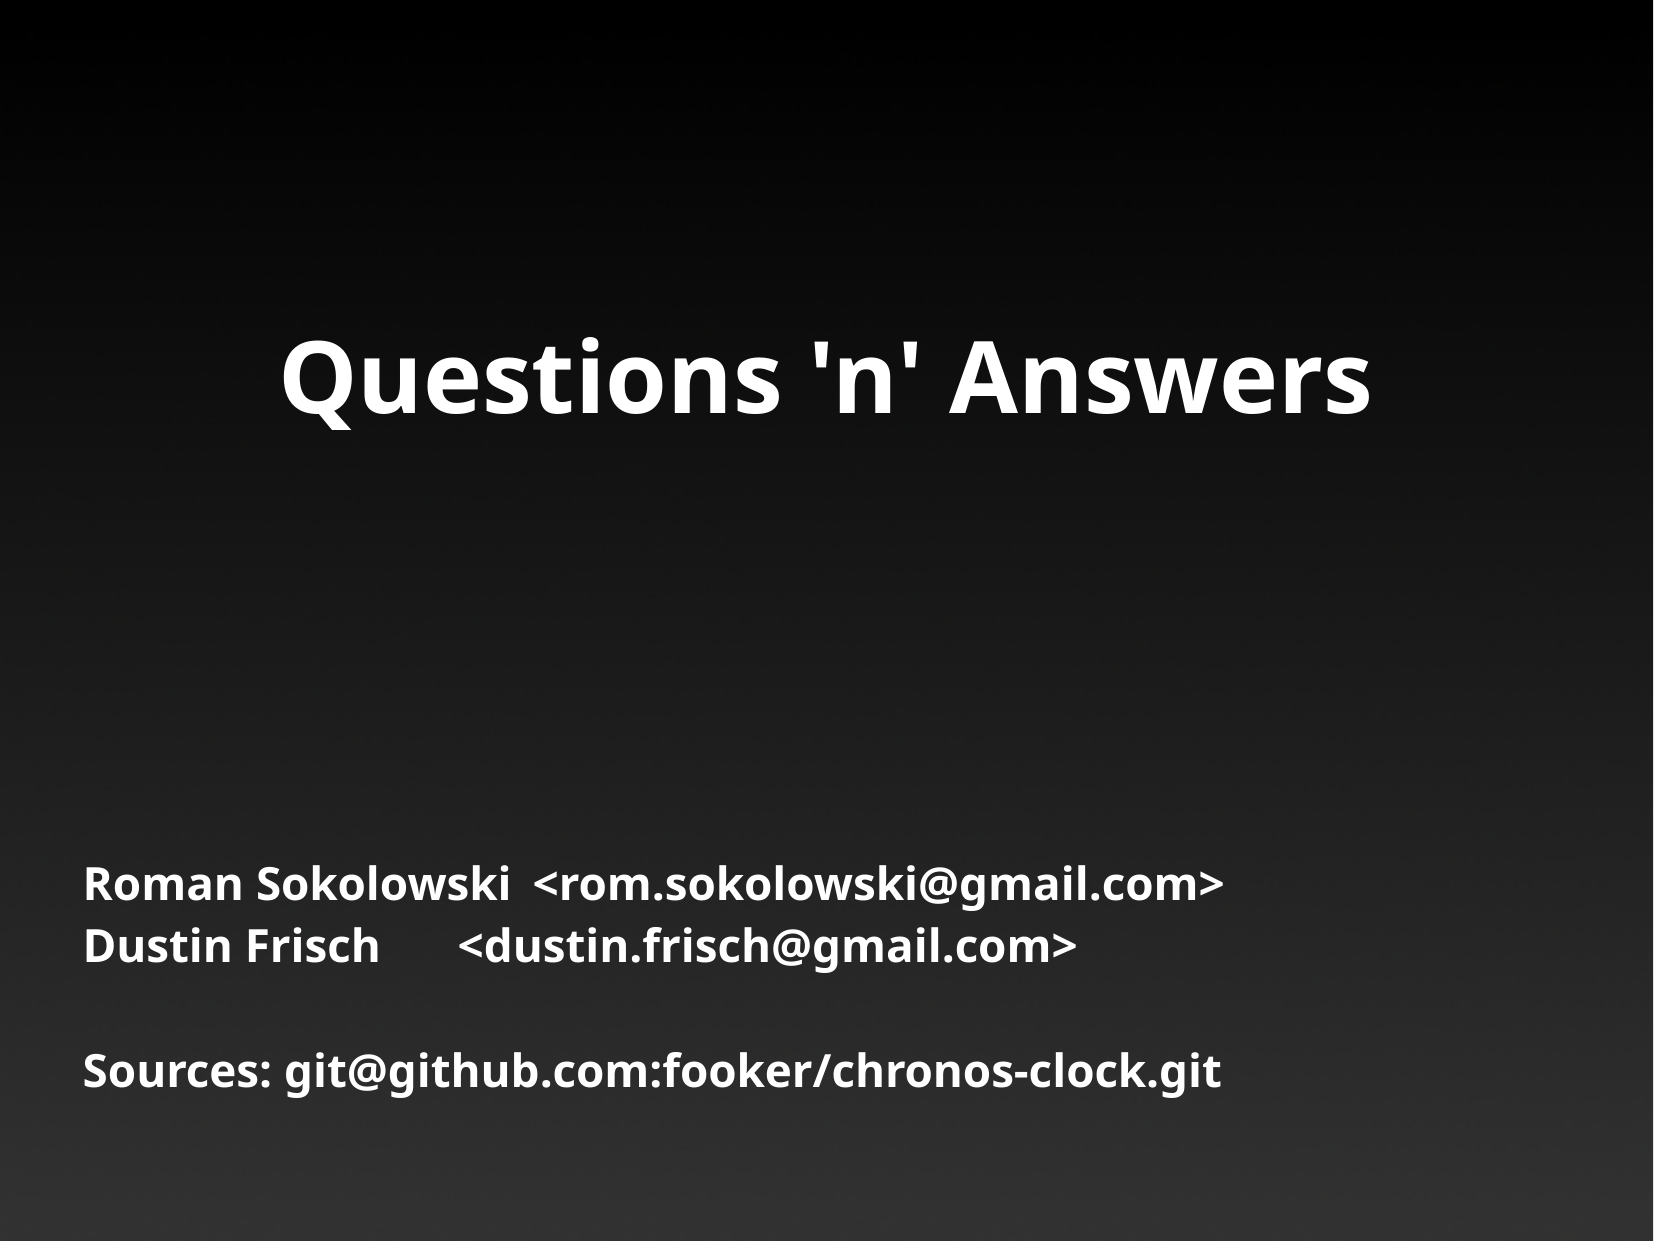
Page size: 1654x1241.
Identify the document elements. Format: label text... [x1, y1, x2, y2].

picture [0, 0, 1654, 1241]
subtitle Questions 'n' Answers Roman Sokolowski <rom.sokolowski@gmail.com> Dustin Frisch <dustin.frisch@gmail.com> Sources: git@github.com:fooker/chronos-clock.git [82, 56, 1571, 1102]
